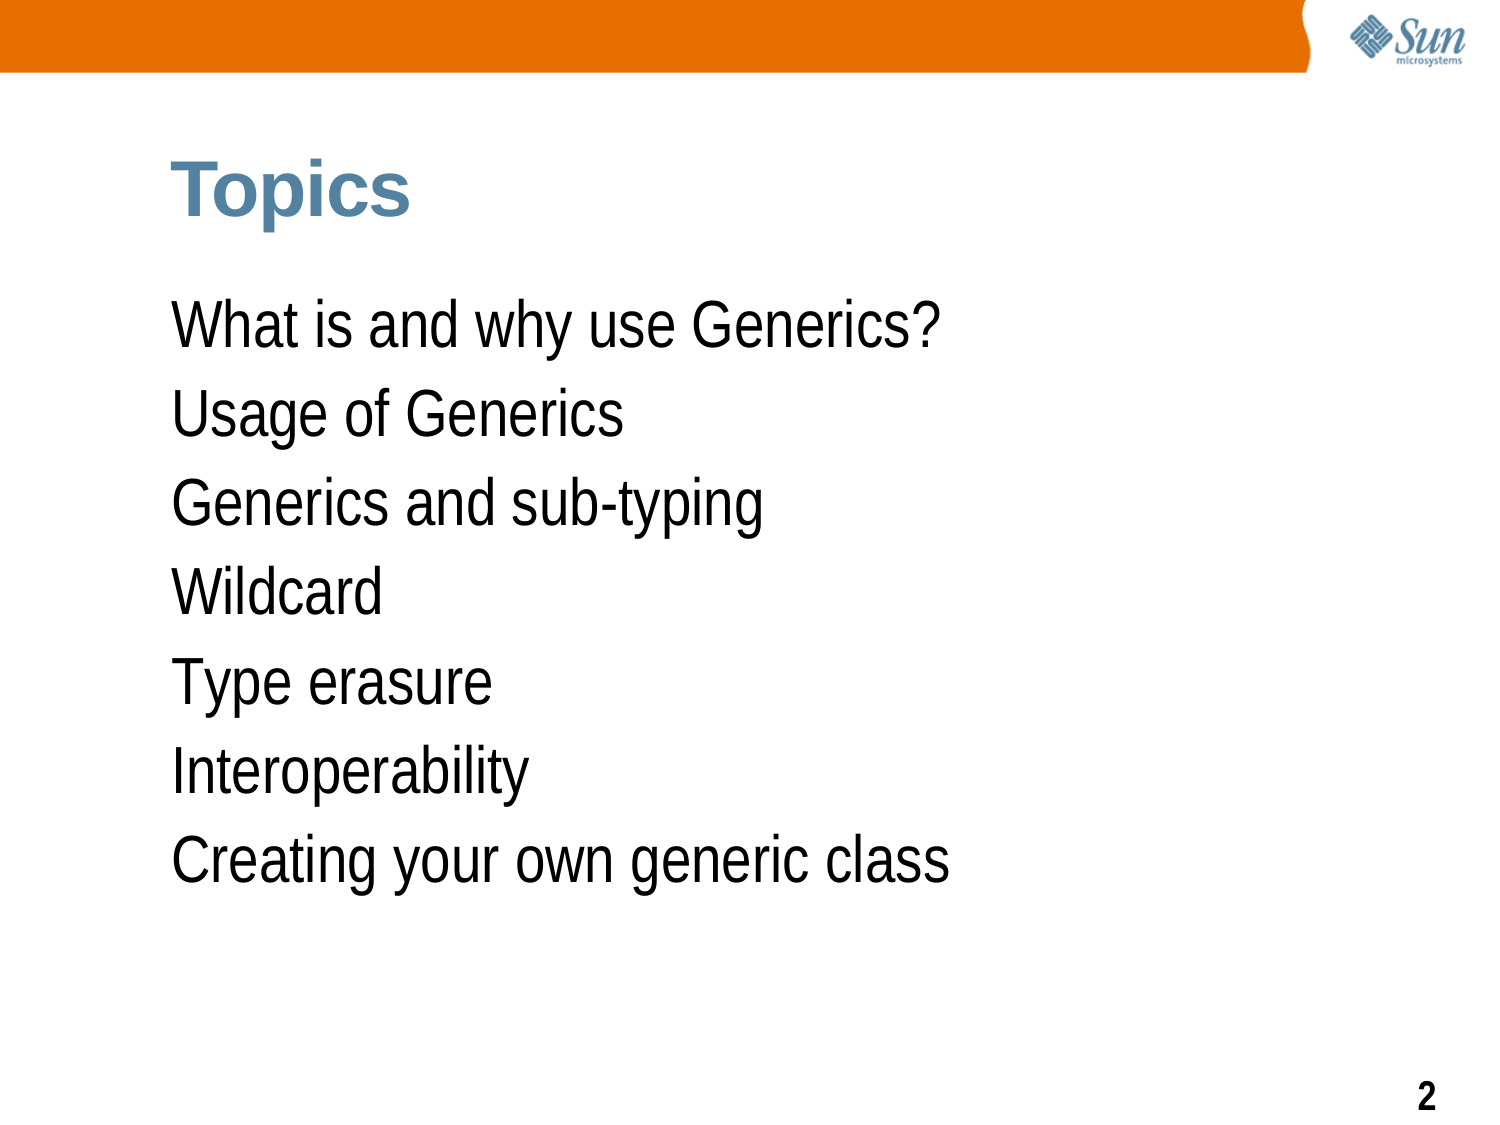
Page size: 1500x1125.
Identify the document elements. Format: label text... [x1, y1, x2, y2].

list What is and why use Generics? Usage of Generics Generics and sub-typing Wildcard Type erasure Interoperability Creating your own generic class [136, 287, 1407, 1016]
picture [0, 0, 1500, 75]
title Topics [155, 90, 1457, 294]
